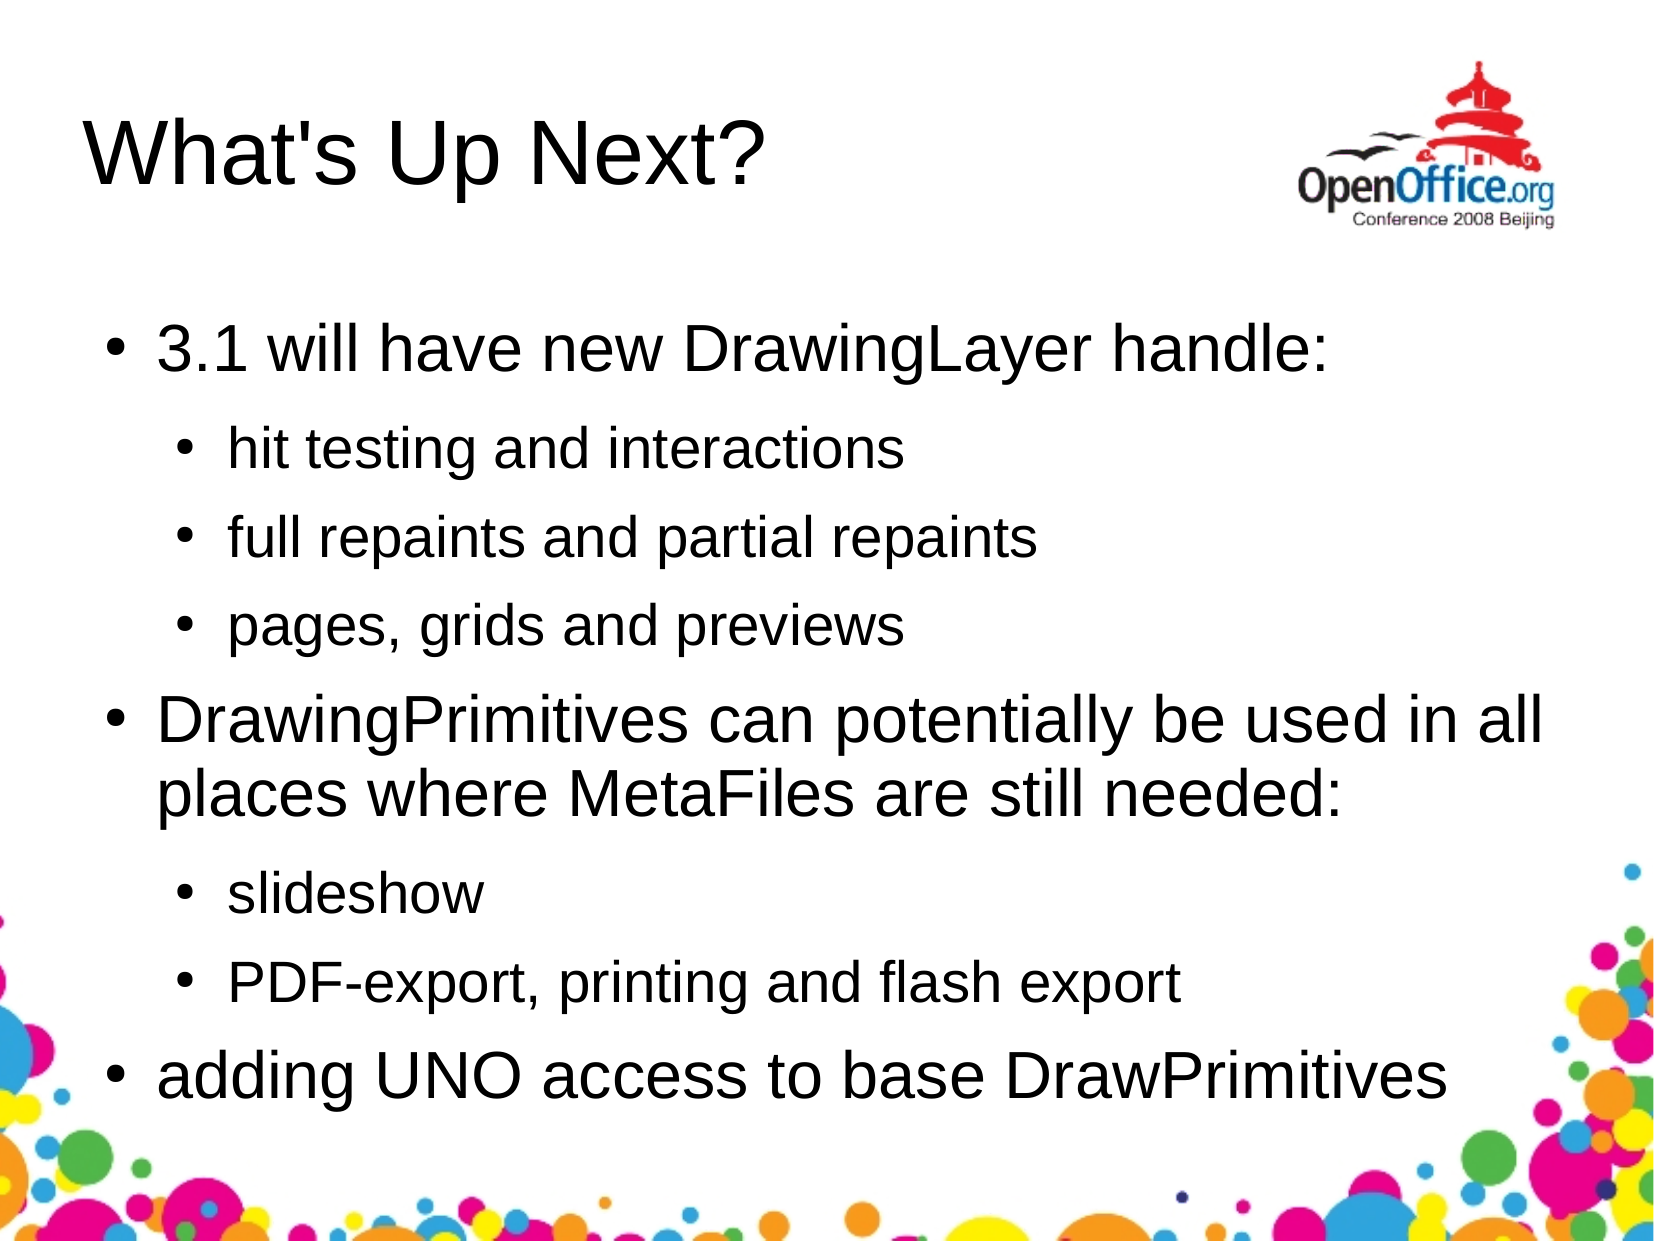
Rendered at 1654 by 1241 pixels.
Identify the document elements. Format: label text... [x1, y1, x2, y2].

title What's Up Next? [82, 56, 1258, 250]
picture [0, 810, 1654, 1241]
picture [1285, 51, 1569, 250]
list 3.1 will have new DrawingLayer handle: hit testing and interactions full repaints and partial repaints pages, grids and previews DrawingPrimitives can potentially be used in all places where MetaFiles are still needed: slideshow PDF-export, printing and flash export adding UNO access to base DrawPrimitives [86, 311, 1575, 1112]
